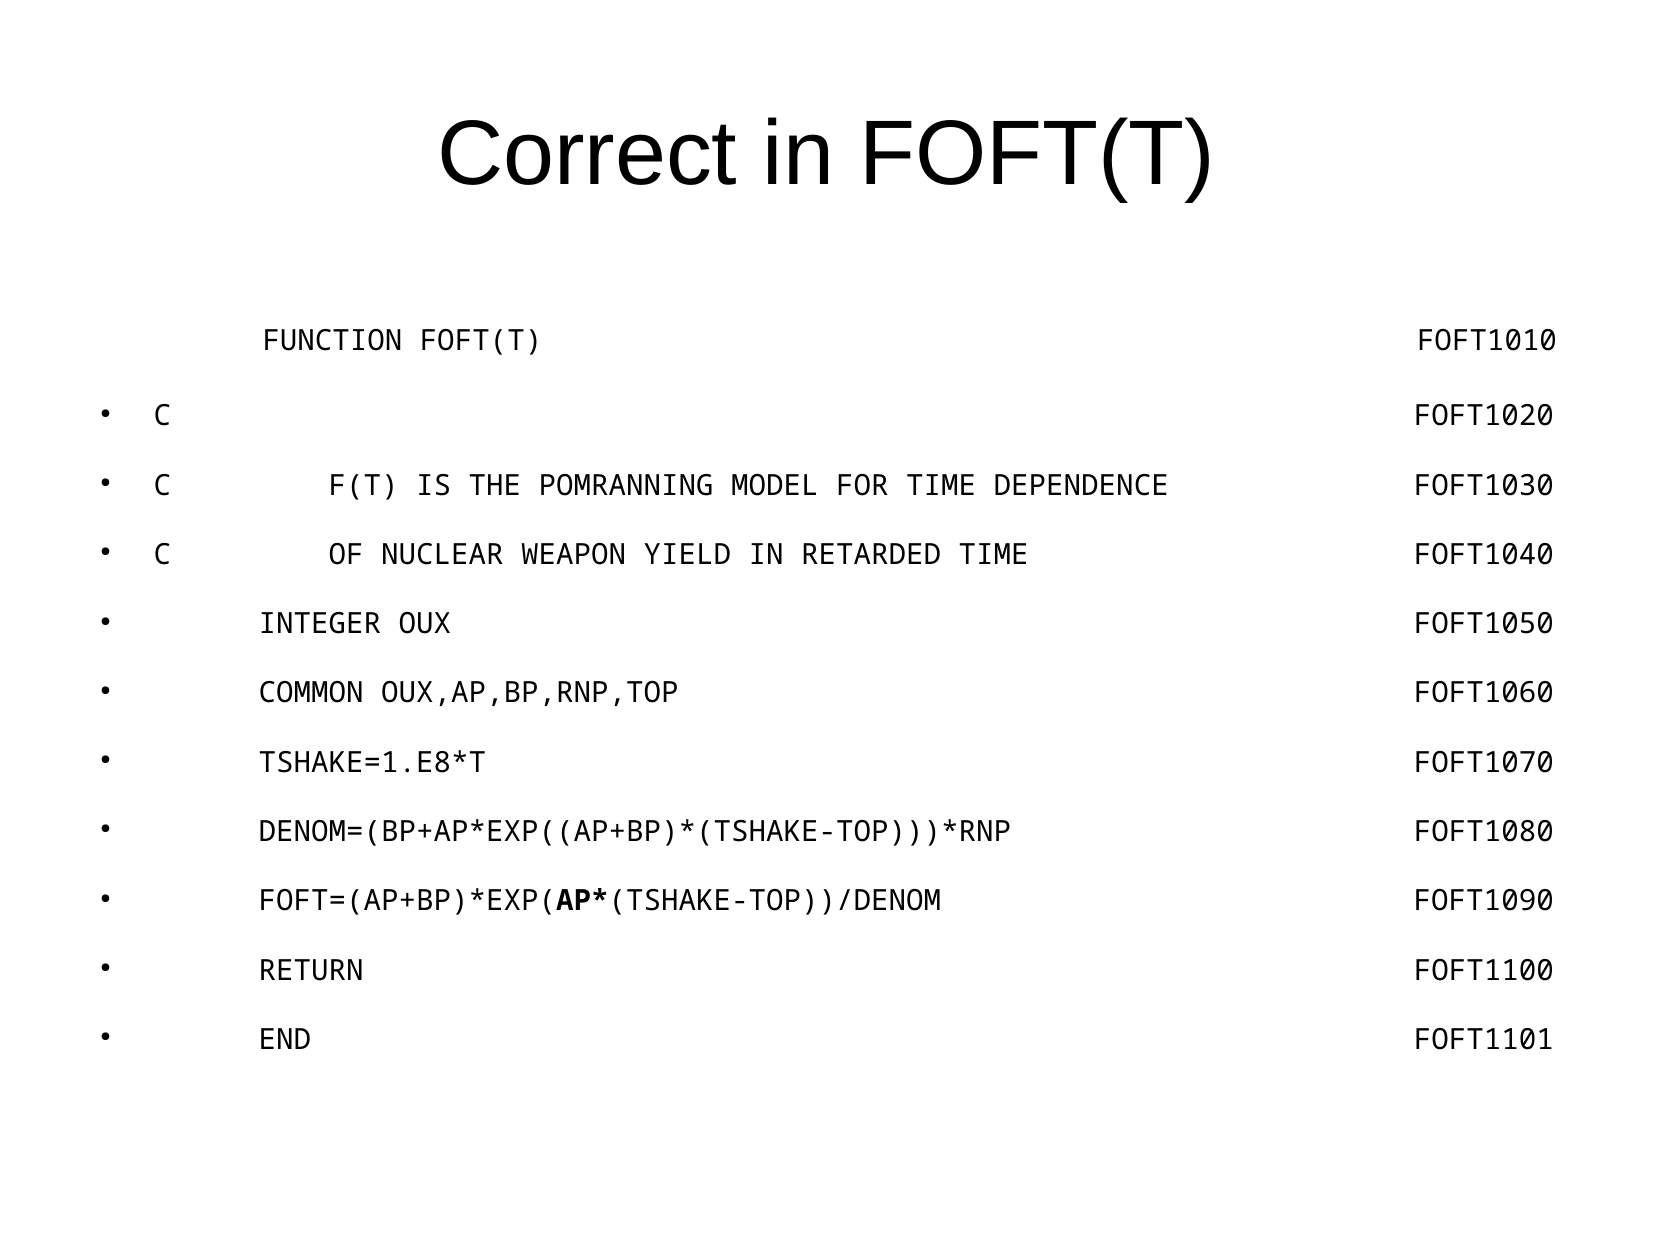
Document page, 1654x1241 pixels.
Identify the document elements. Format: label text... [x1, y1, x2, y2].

list FUNCTION FOFT(T) FOFT1010 C FOFT1020 C F(T) IS THE POMRANNING MODEL FOR TIME DEPENDENCE FOFT1030 C OF NUCLEAR WEAPON YIELD IN RETARDED TIME FOFT1040 INTEGER OUX FOFT1050 COMMON OUX,AP,BP,RNP,TOP FOFT1060 TSHAKE=1.E8*T FOFT1070 DENOM=(BP+AP*EXP((AP+BP)*(TSHAKE-TOP)))*RNP FOFT1080 FOFT=(AP+BP)*EXP(AP*(TSHAKE-TOP))/DENOM FOFT1090 RETURN FOFT1100 END FOFT1101 [82, 290, 1571, 1109]
title Correct in FOFT(T) [82, 49, 1571, 257]
